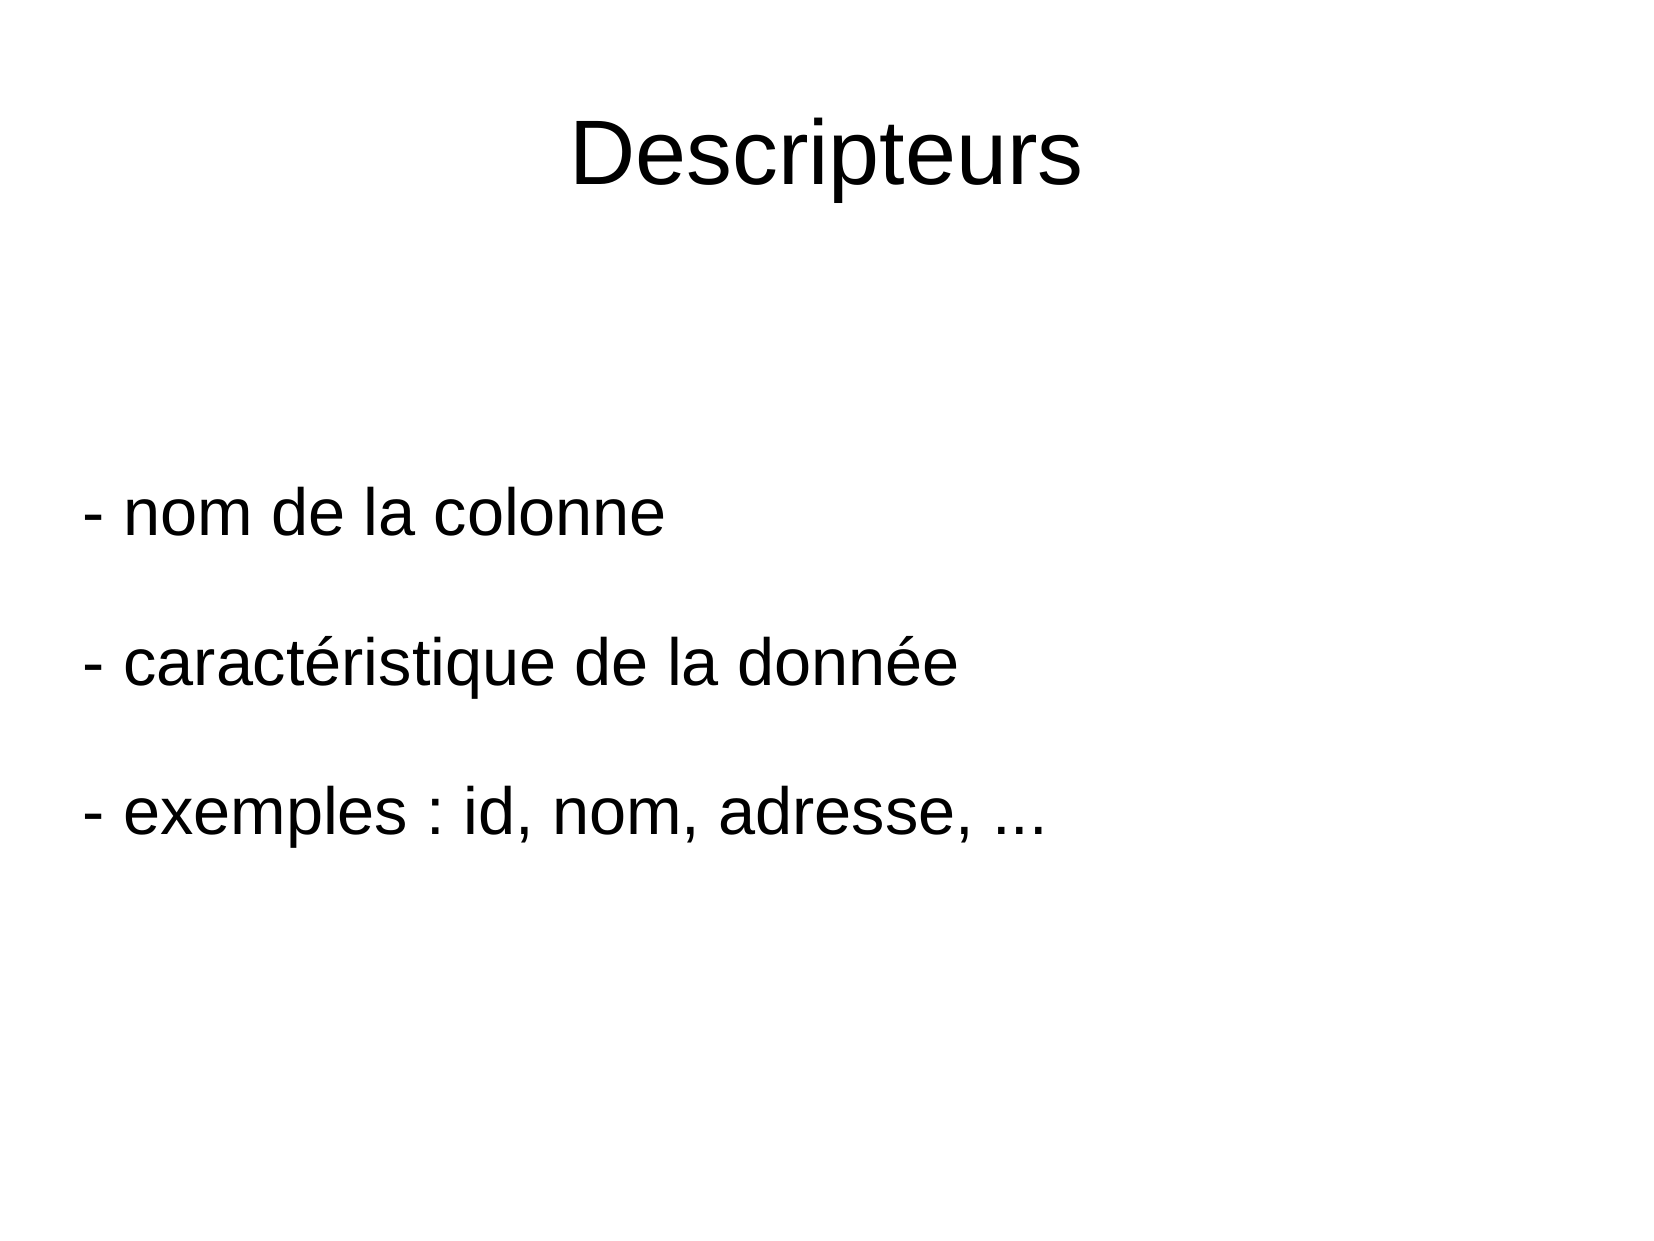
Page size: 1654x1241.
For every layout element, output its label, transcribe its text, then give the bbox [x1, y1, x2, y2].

subtitle - nom de la colonne - caractéristique de la donnée - exemples : id, nom, adresse, ... [82, 290, 1571, 1109]
title Descripteurs [82, 49, 1571, 257]
